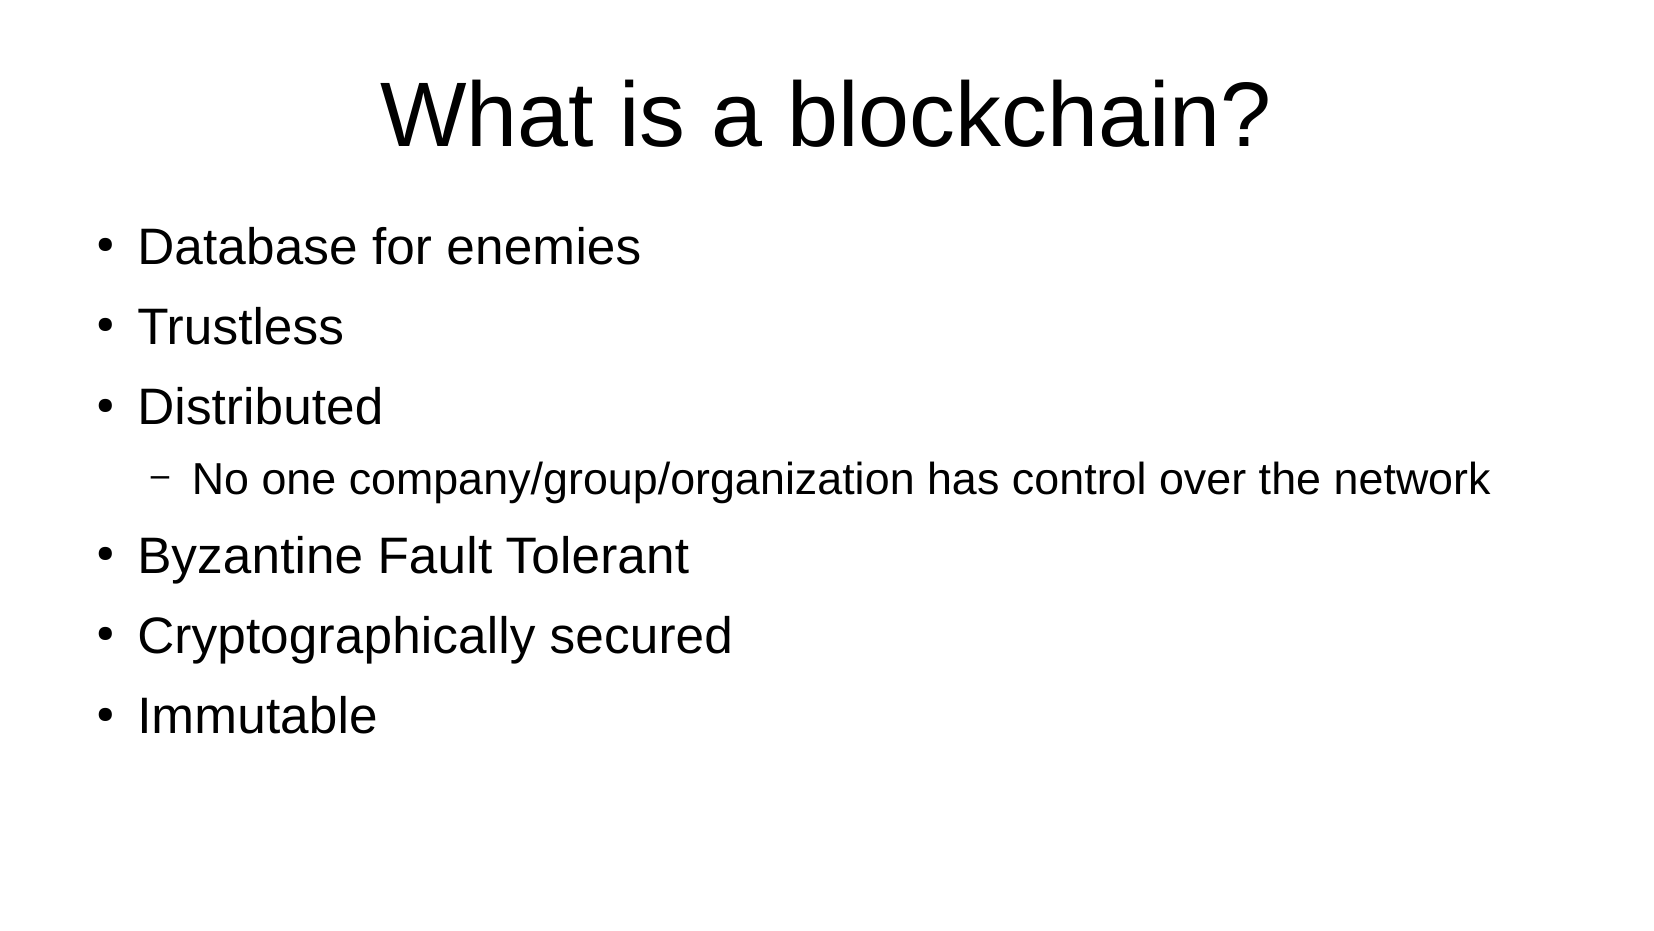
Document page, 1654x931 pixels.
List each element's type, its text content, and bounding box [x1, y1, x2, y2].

title What is a blockchain? [82, 37, 1571, 193]
list Database for enemies Trustless Distributed No one company/group/organization has control over the network Byzantine Fault Tolerant Cryptographically secured Immutable [82, 217, 1571, 758]
